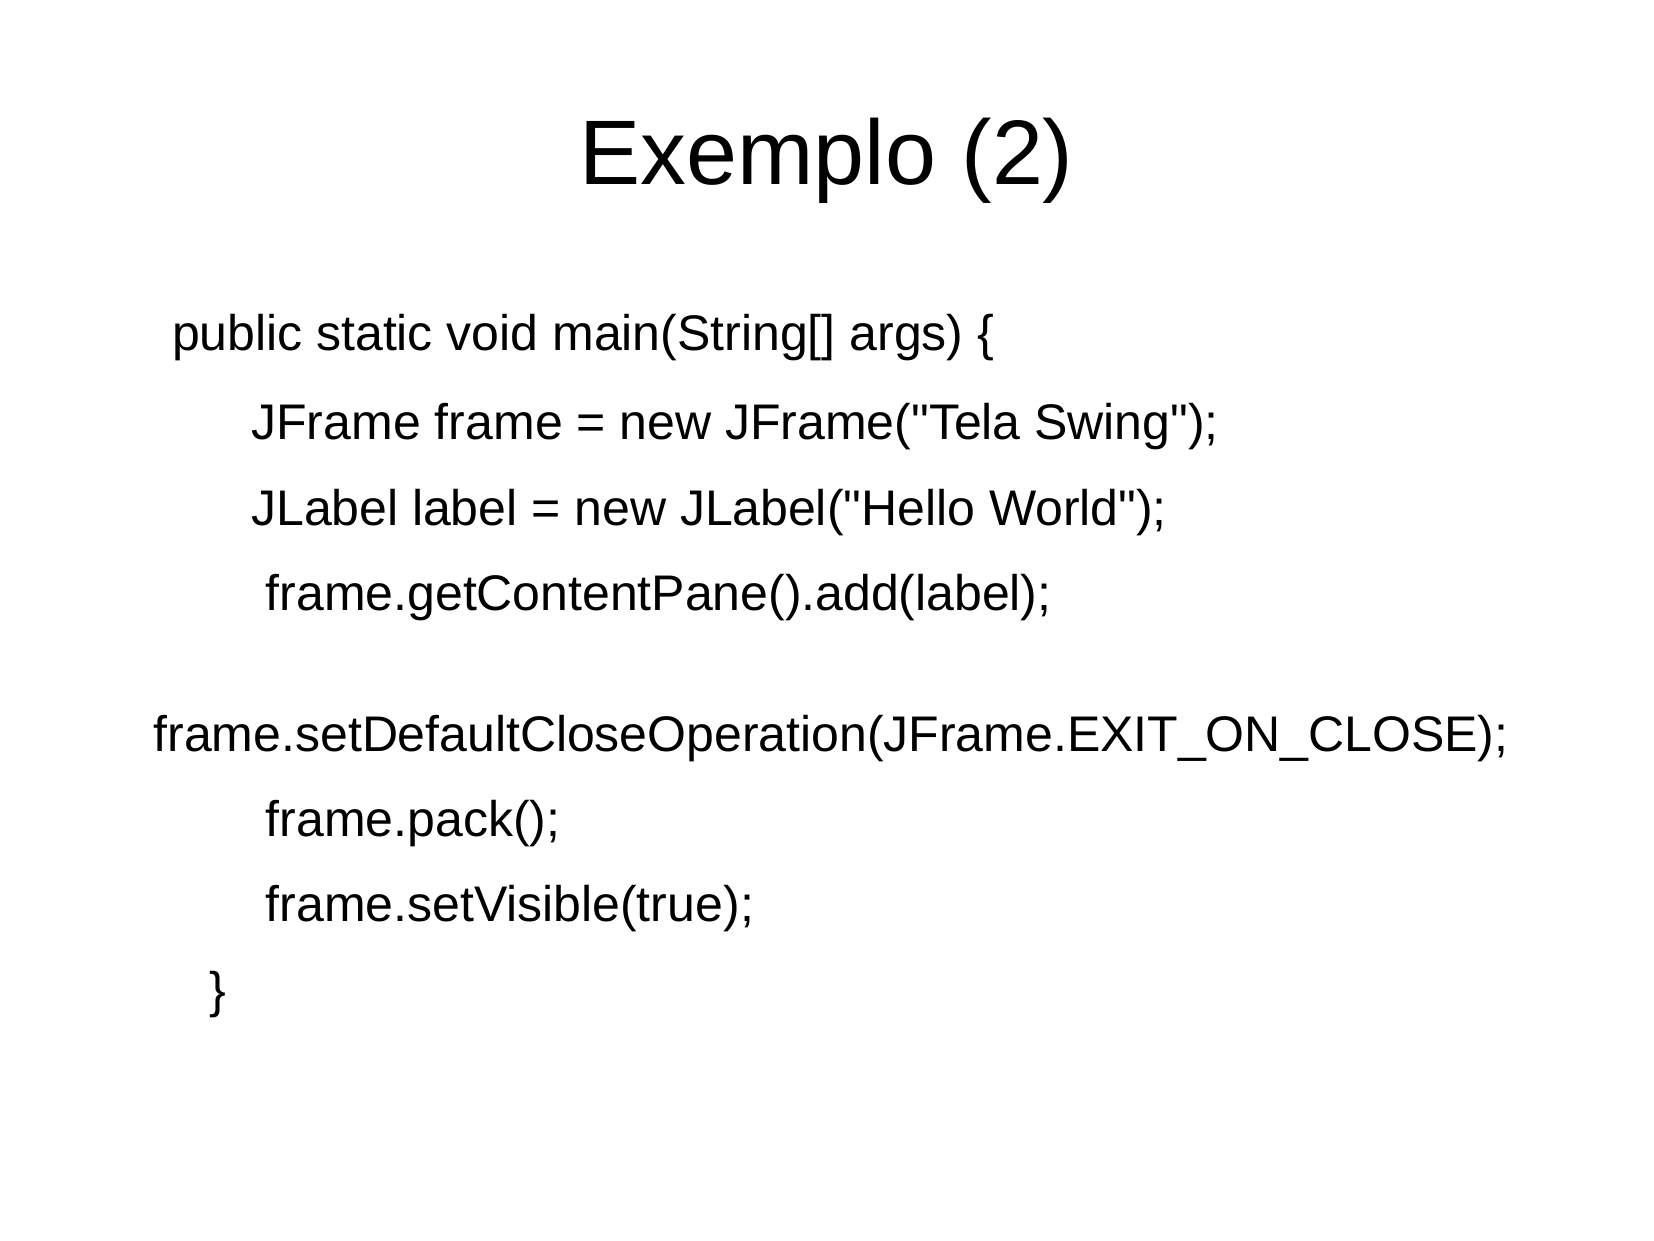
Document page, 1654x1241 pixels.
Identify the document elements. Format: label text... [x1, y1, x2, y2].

list public static void main(String[] args) { JFrame frame = new JFrame("Tela Swing"); JLabel label = new JLabel("Hello World"); frame.getContentPane().add(label); frame.setDefaultCloseOperation(JFrame.EXIT_ON_CLOSE); frame.pack(); frame.setVisible(true); } [82, 290, 1571, 1018]
title Exemplo (2) [82, 49, 1571, 257]
